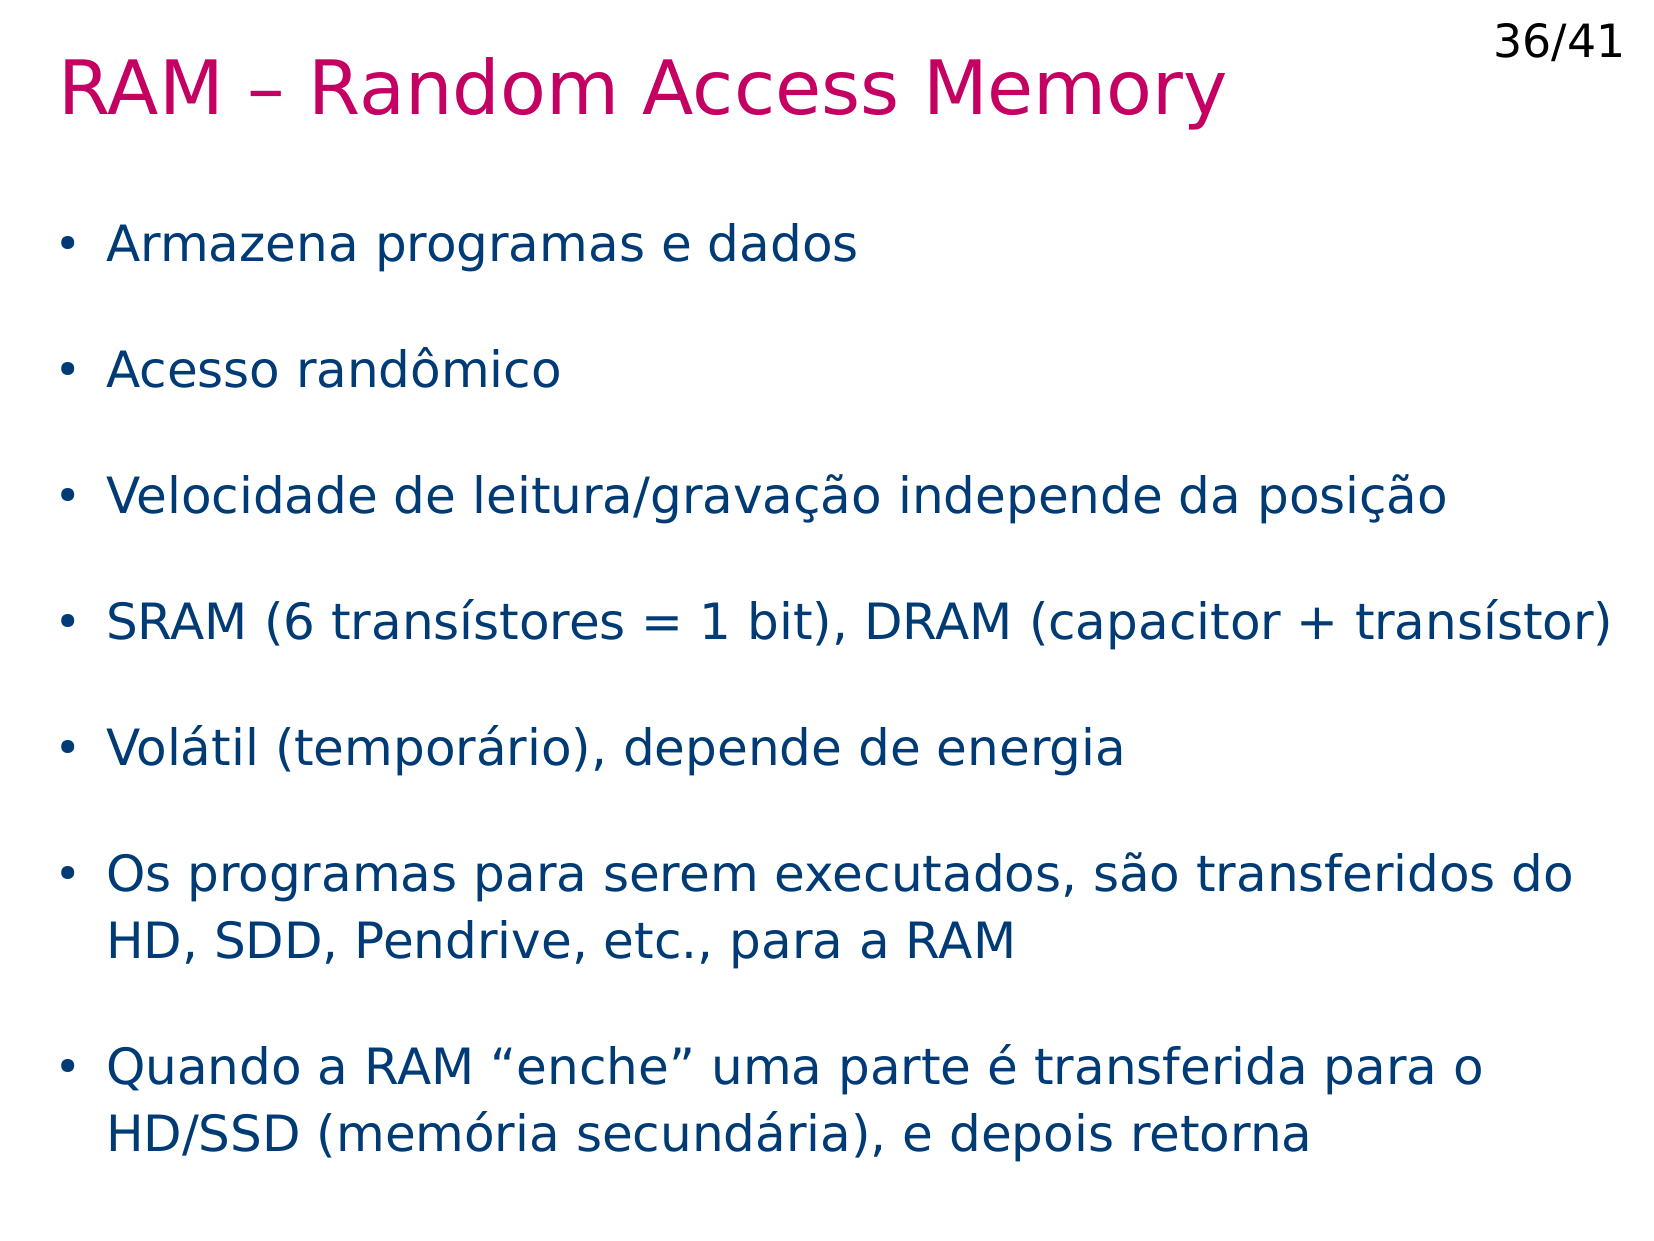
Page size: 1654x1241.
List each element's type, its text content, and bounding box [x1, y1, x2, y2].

list Armazena programas e dados Acesso randômico Velocidade de leitura/gravação independe da posição SRAM (6 transístores = 1 bit), DRAM (capacitor + transístor) Volátil (temporário), depende de energia Os programas para serem executados, são transferidos do HD, SDD, Pendrive, etc., para a RAM Quando a RAM “enche” uma parte é transferida para o HD/SSD (memória secundária), e depois retorna [59, 206, 1625, 1211]
title RAM – Random Access Memory [59, 29, 1625, 148]
